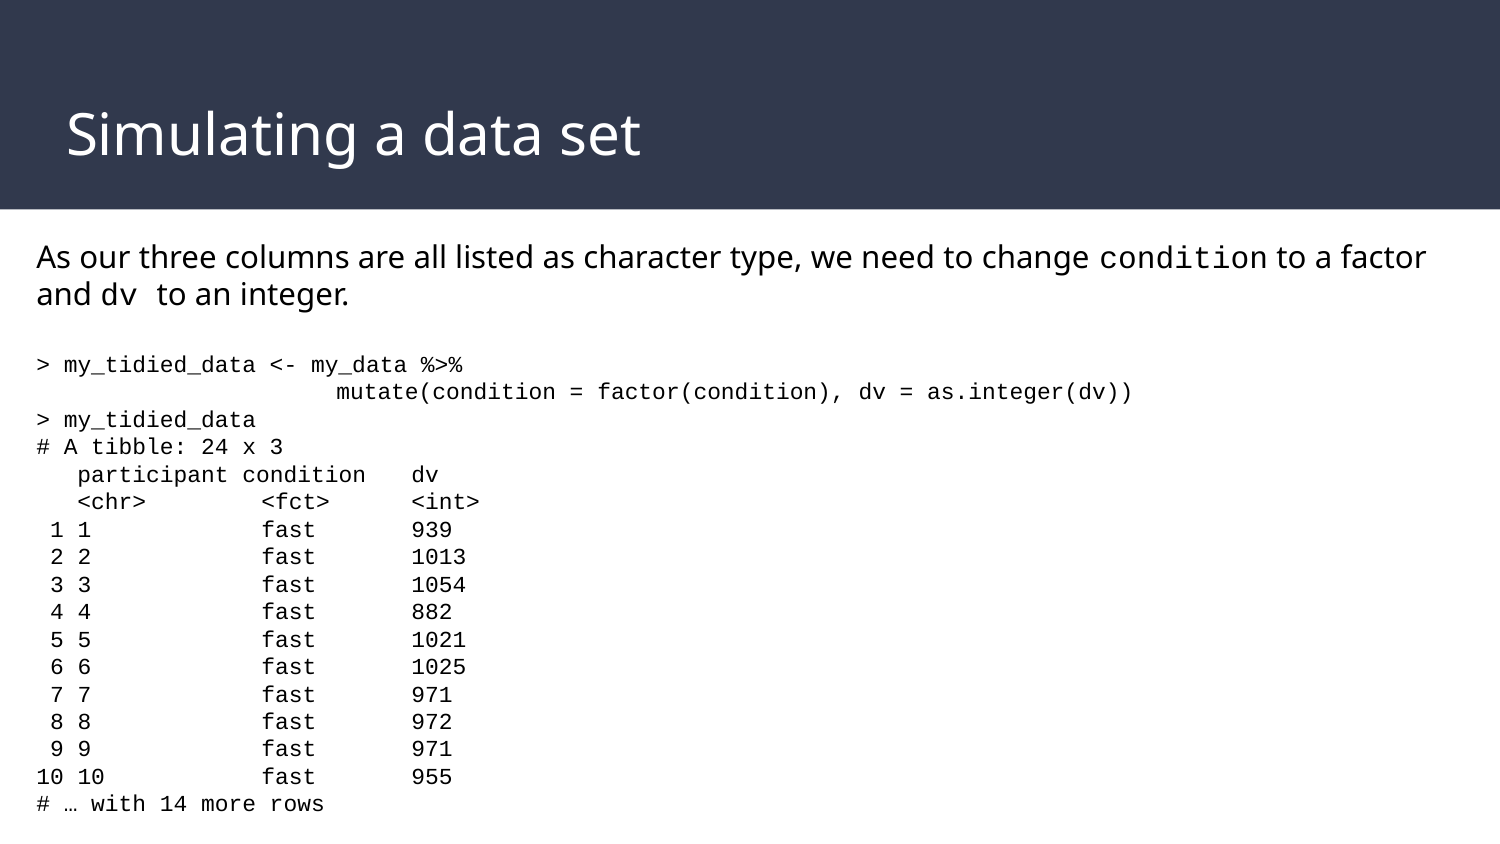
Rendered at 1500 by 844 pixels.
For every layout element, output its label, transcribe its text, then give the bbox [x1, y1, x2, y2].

title Simulating a data set [51, 82, 1449, 185]
text_box As our three columns are all listed as character type, we need to change condition to a factor and dv to an integer. > my_tidied_data <- my_data %>% mutate(condition = factor(condition), dv = as.integer(dv)) > my_tidied_data # A tibble: 24 x 3 participant condition dv <chr> <fct> <int> 1 1 fast 939 2 2 fast 1013 3 3 fast 1054 4 4 fast 882 5 5 fast 1021 6 6 fast 1025 7 7 fast 971 8 8 fast 972 9 9 fast 971 10 10 fast 955 # … with 14 more rows [21, 222, 1486, 827]
